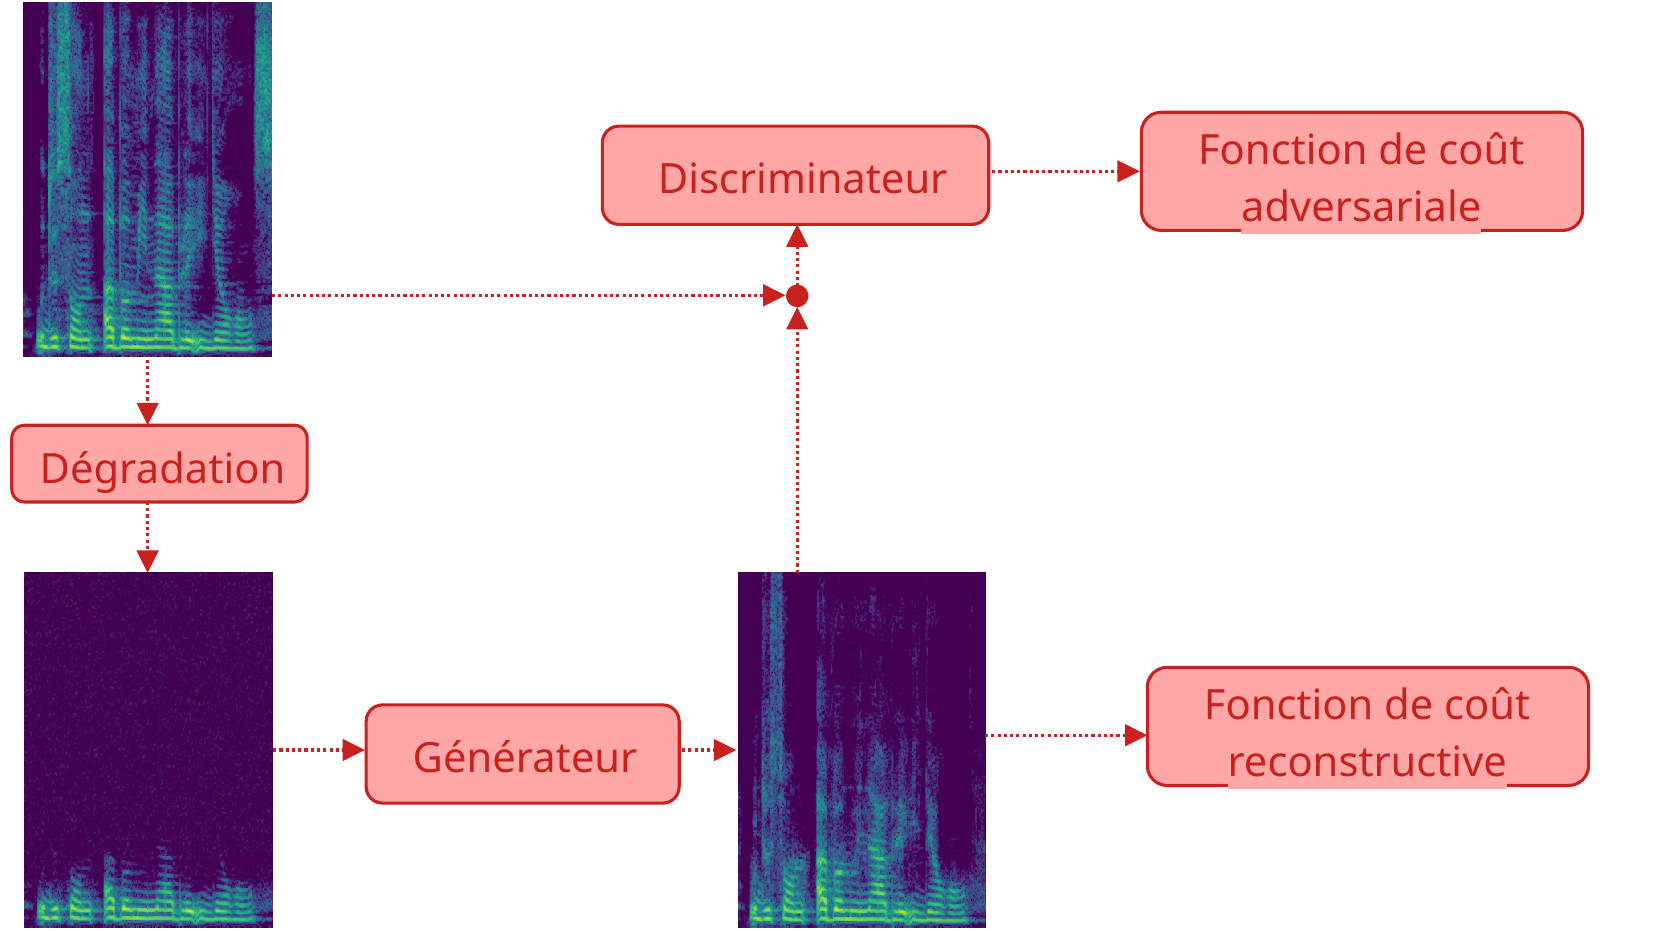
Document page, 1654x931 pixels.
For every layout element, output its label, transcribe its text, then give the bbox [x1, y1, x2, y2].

text_box [1481, 112, 1583, 231]
text_box Générateur [342, 720, 708, 798]
text_box Fonction de coût reconstructive [1175, 667, 1560, 783]
text_box Dégradation [0, 431, 325, 496]
text_box [370, 798, 675, 804]
text_box Fonction de coût adversariale [1169, 112, 1554, 228]
picture [738, 572, 986, 928]
text_box [1141, 112, 1241, 231]
text_box [13, 425, 305, 431]
text_box [366, 704, 680, 720]
picture [24, 572, 273, 928]
text_box [1147, 667, 1228, 786]
text_box [602, 126, 989, 225]
text_box Discriminateur [620, 141, 986, 219]
picture [23, 2, 272, 357]
text_box [13, 496, 306, 503]
text_box [1507, 667, 1589, 786]
